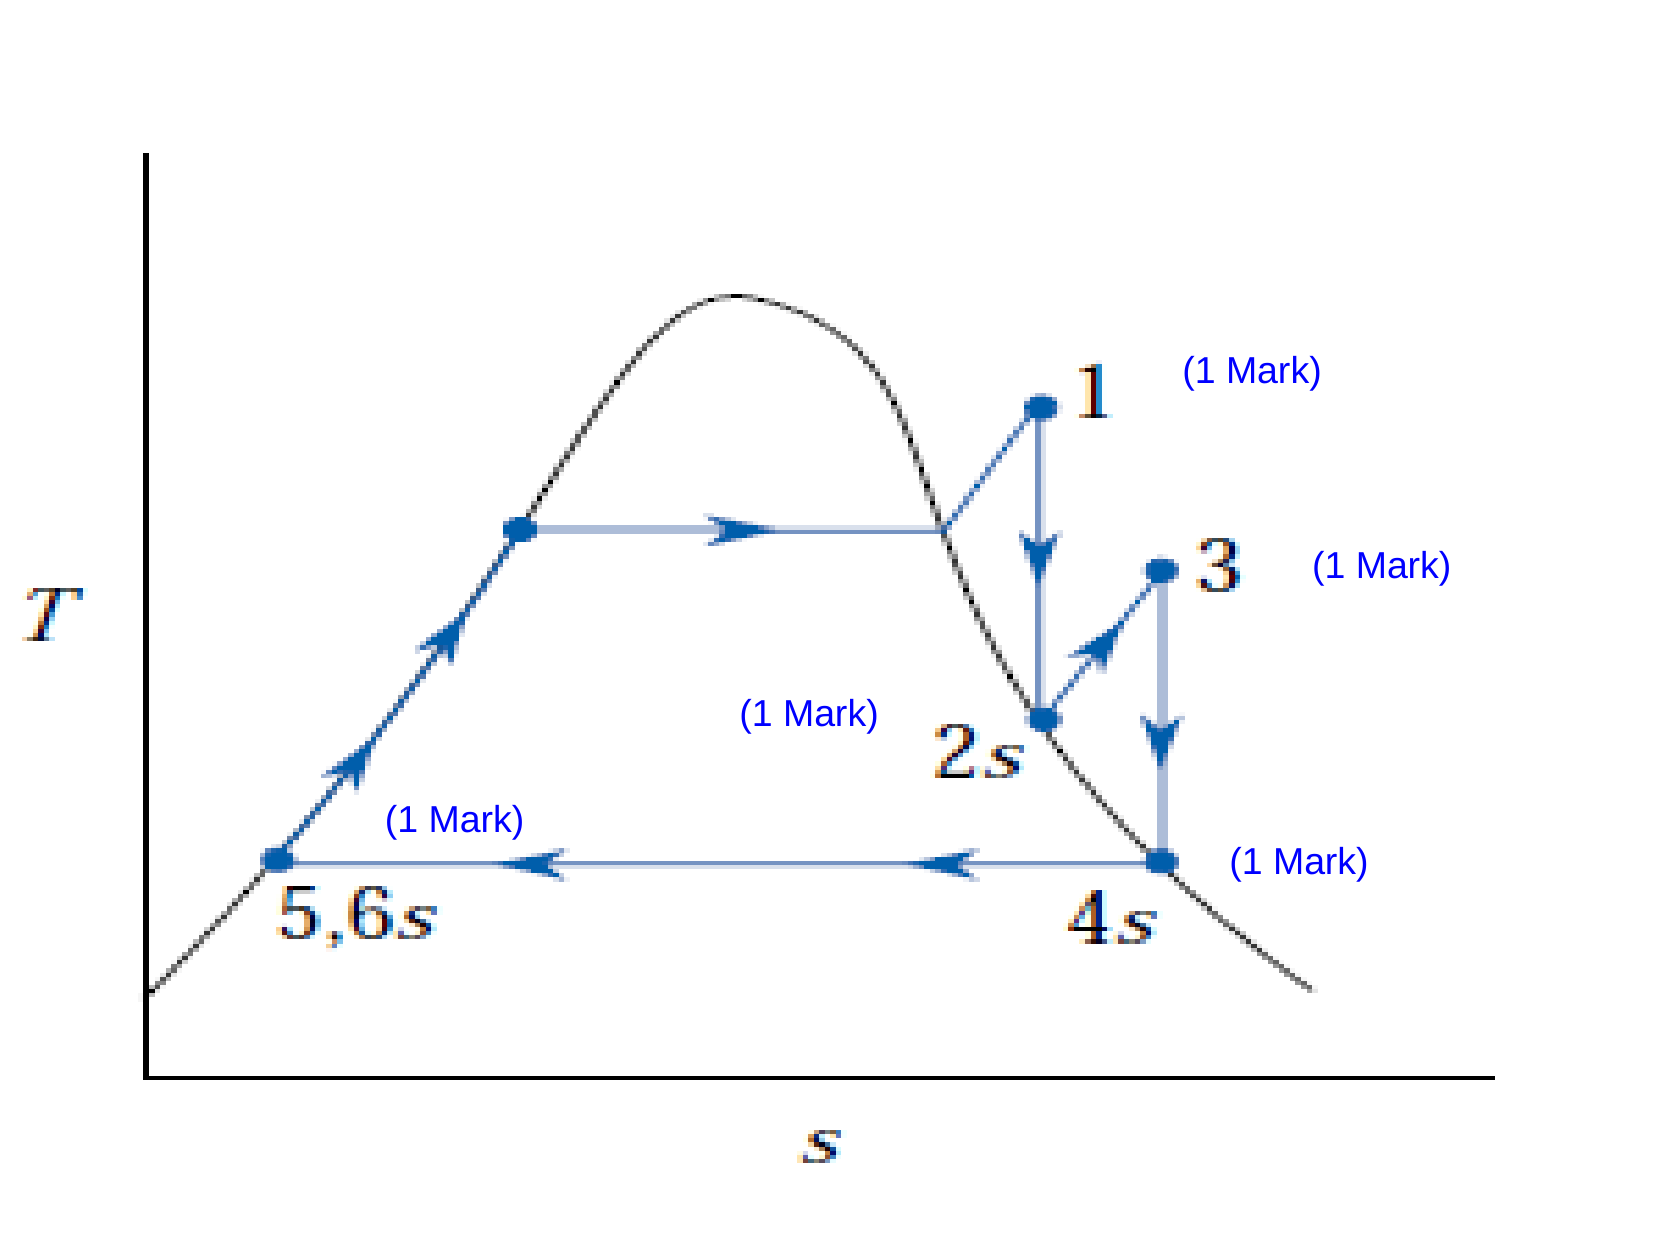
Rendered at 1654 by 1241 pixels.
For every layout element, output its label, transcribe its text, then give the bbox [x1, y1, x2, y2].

picture [0, 58, 1595, 1205]
text_box (1 Mark) [1287, 537, 1477, 595]
text_box (1 Mark) [1157, 342, 1347, 400]
text_box (1 Mark) [1204, 832, 1394, 890]
text_box (1 Mark) [360, 791, 550, 849]
text_box (1 Mark) [714, 685, 904, 742]
